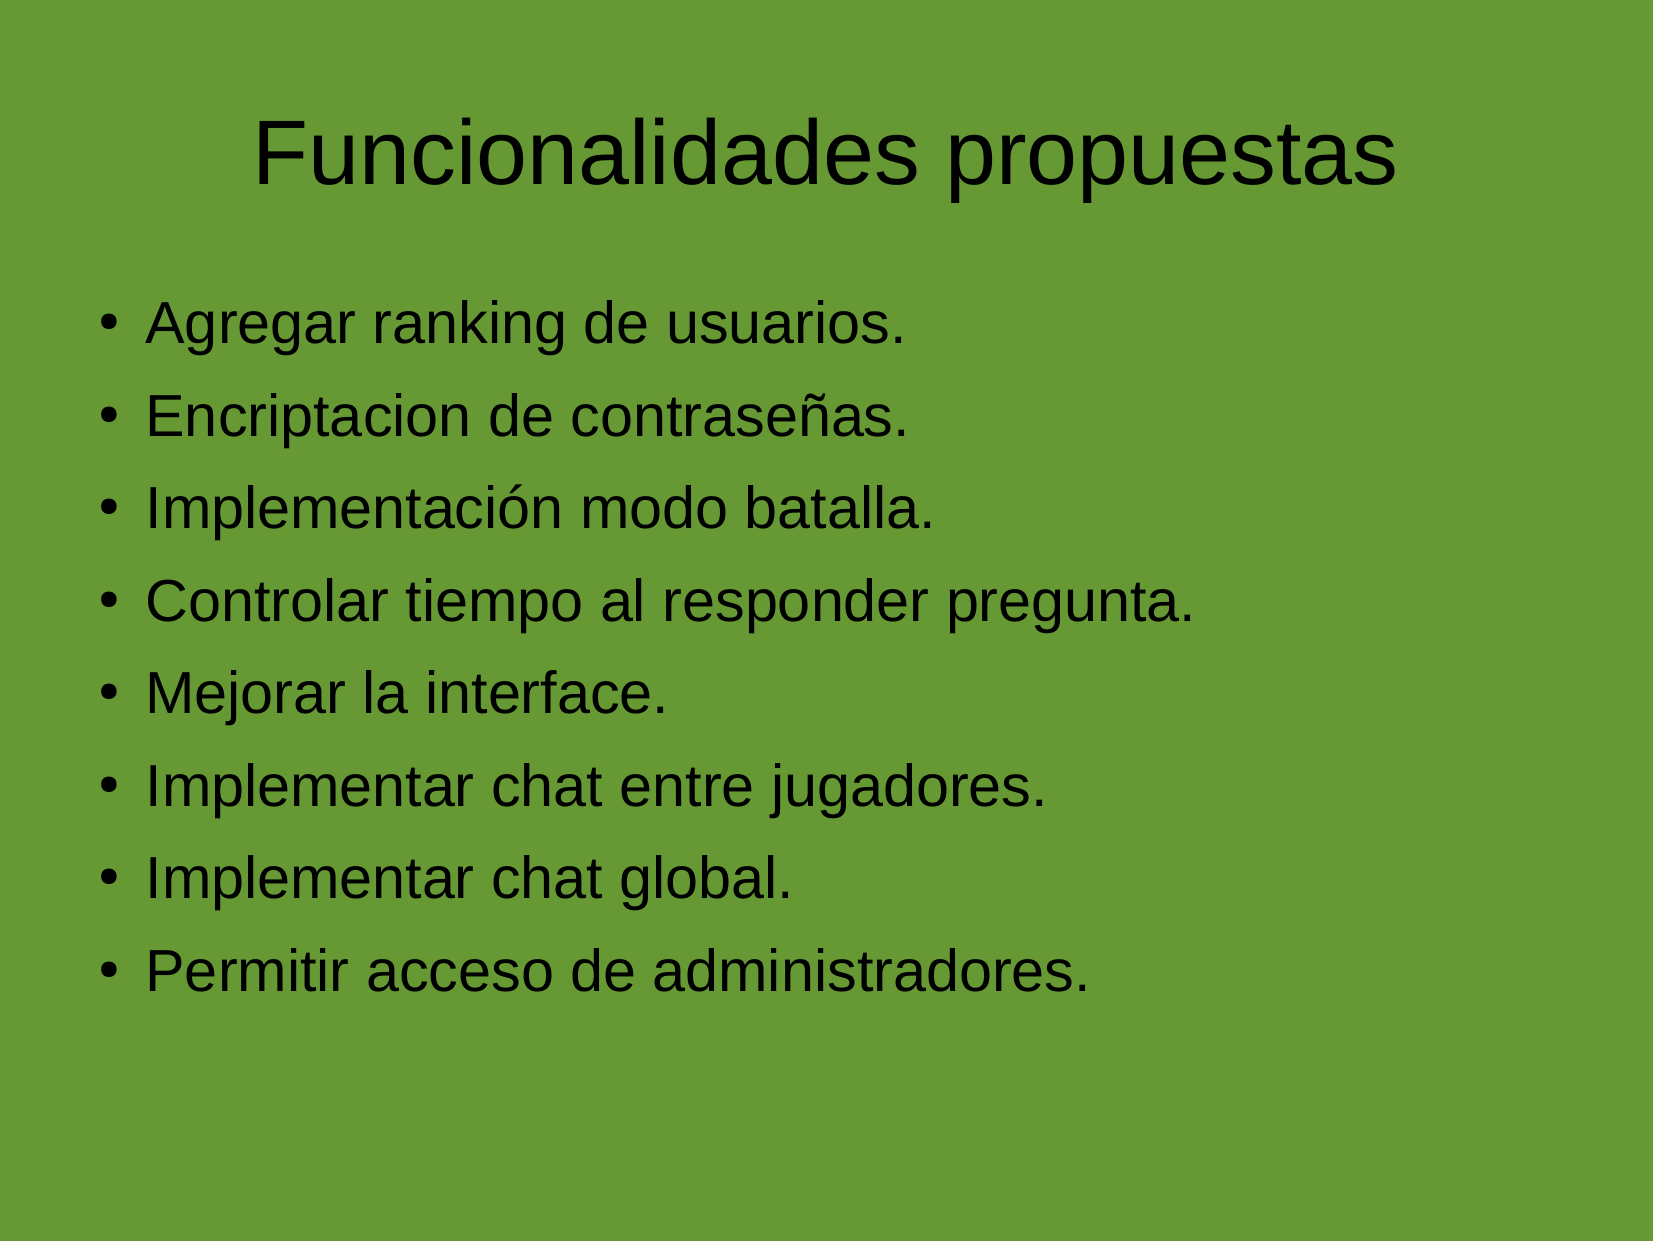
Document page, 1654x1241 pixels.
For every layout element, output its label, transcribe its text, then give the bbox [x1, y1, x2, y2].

list Agregar ranking de usuarios. Encriptacion de contraseñas. Implementación modo batalla. Controlar tiempo al responder pregunta. Mejorar la interface. Implementar chat entre jugadores. Implementar chat global. Permitir acceso de administradores. [82, 290, 1571, 1010]
title Funcionalidades propuestas [82, 49, 1571, 257]
